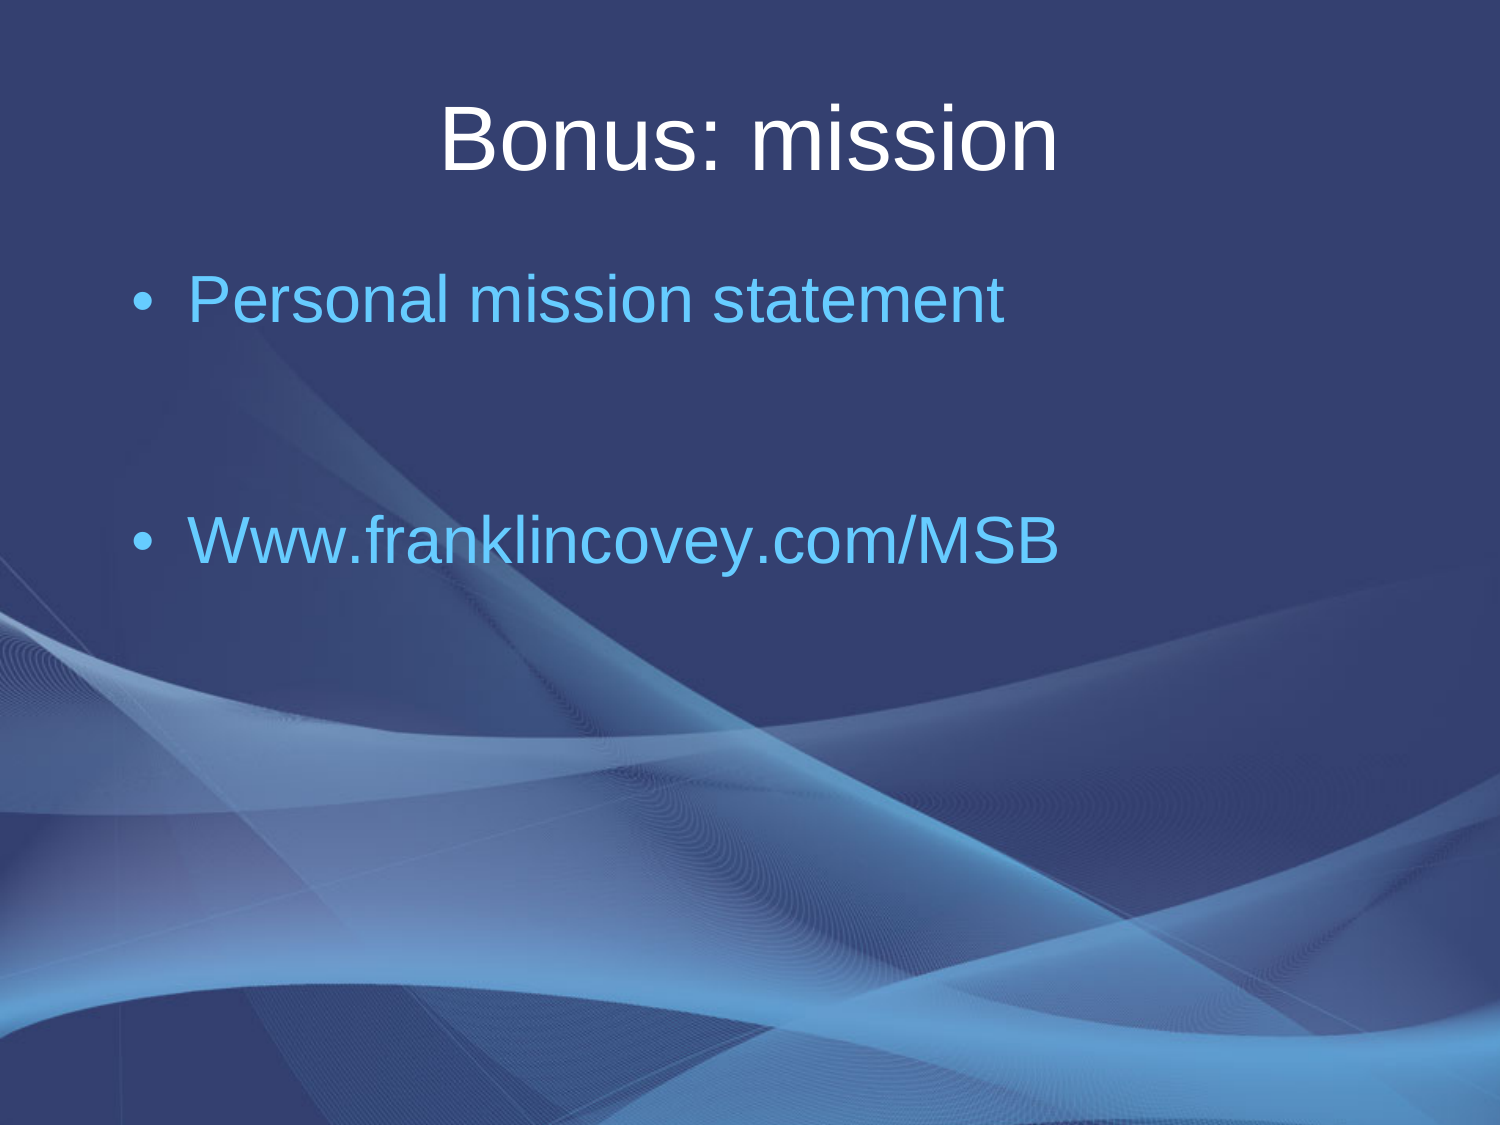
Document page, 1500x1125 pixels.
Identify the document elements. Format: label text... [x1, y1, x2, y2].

list Personal mission statement Www.franklincovey.com/MSB [75, 262, 1426, 915]
title Bonus: mission [75, 45, 1426, 233]
picture [0, 0, 1500, 1125]
